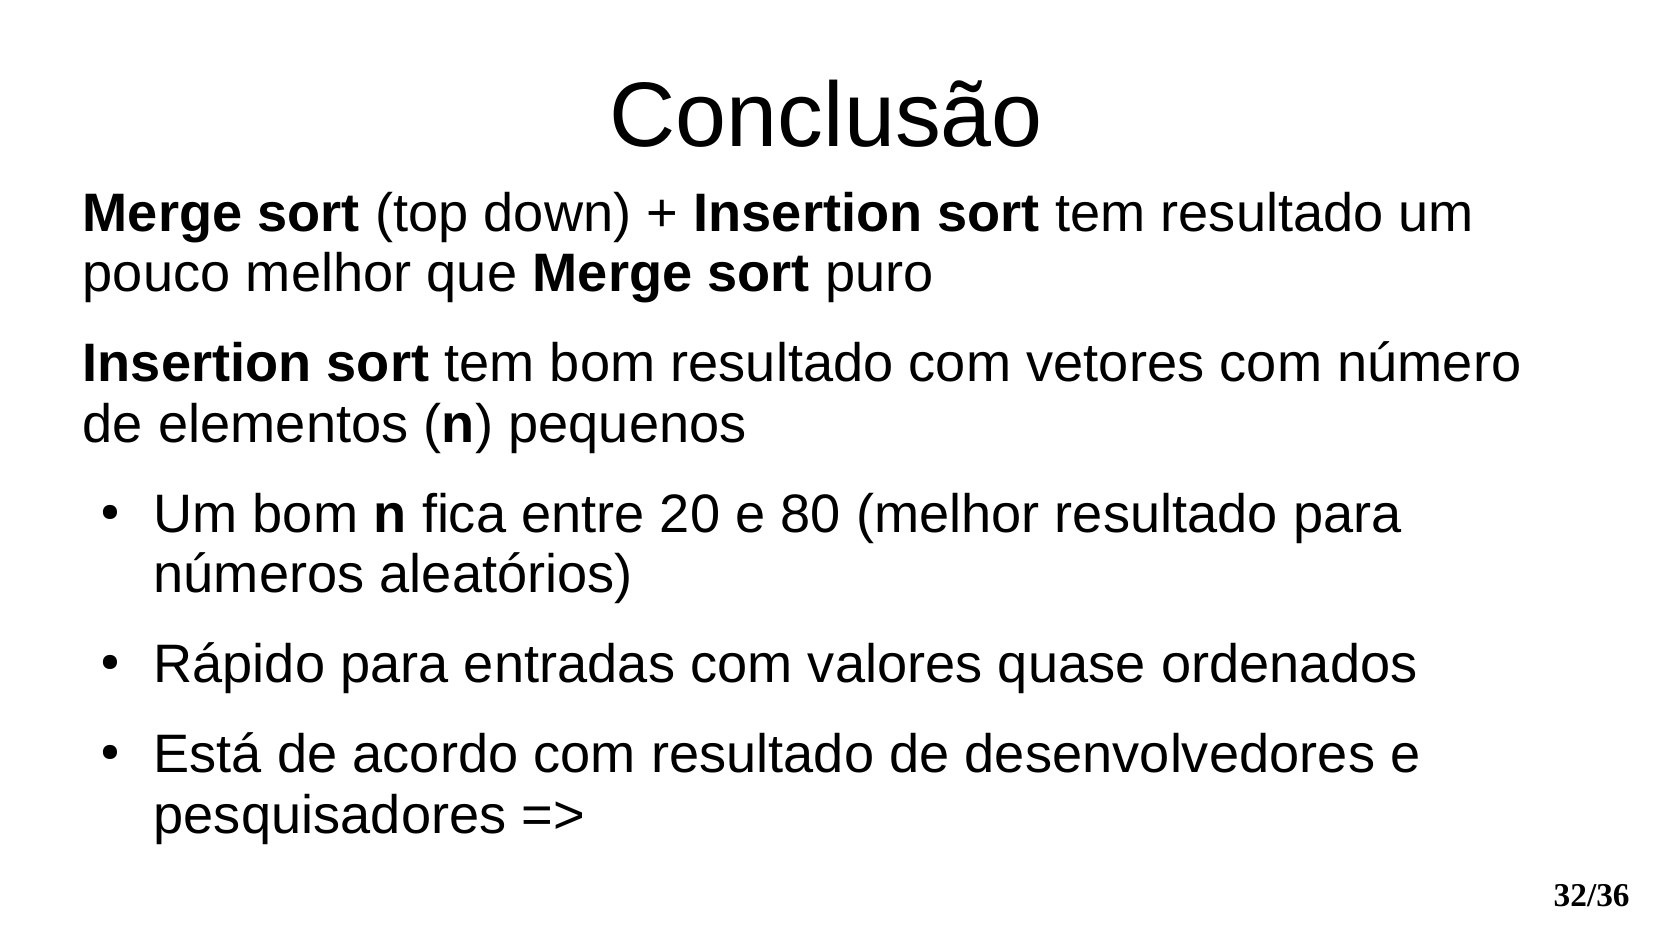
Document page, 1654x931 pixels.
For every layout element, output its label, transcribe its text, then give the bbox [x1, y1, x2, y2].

list Merge sort (top down) + Insertion sort tem resultado um pouco melhor que Merge sort puro Insertion sort tem bom resultado com vetores com número de elementos (n) pequenos Um bom n fica entre 20 e 80 (melhor resultado para números aleatórios) Rápido para entradas com valores quase ordenados Está de acordo com resultado de desenvolvedores e pesquisadores => [82, 182, 1571, 722]
title Conclusão [82, 37, 1571, 182]
